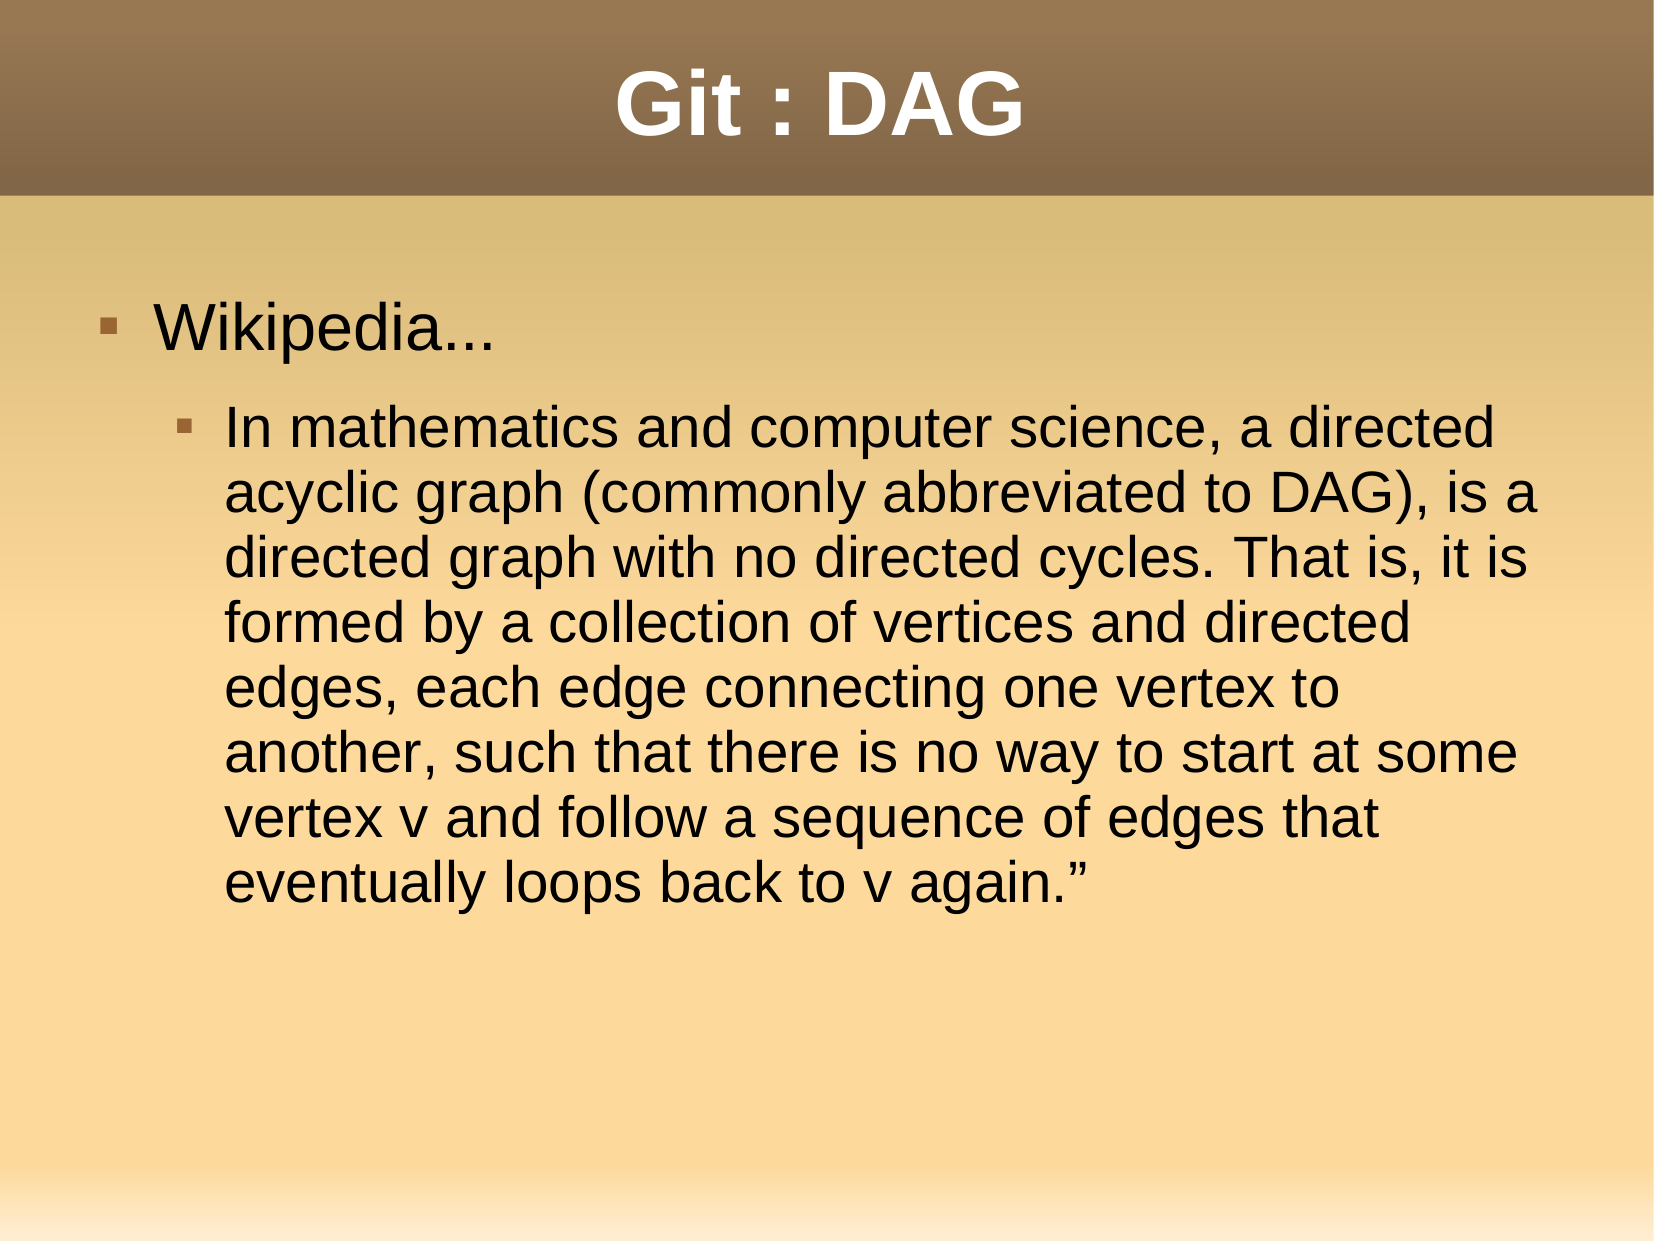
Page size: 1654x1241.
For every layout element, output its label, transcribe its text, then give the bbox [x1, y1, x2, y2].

list Wikipedia... In mathematics and computer science, a directed acyclic graph (commonly abbreviated to DAG), is a directed graph with no directed cycles. That is, it is formed by a collection of vertices and directed edges, each edge connecting one vertex to another, such that there is no way to start at some vertex v and follow a sequence of edges that eventually loops back to v again.” [82, 290, 1571, 1094]
picture [0, 0, 1654, 1241]
title Git : DAG [76, 7, 1565, 200]
